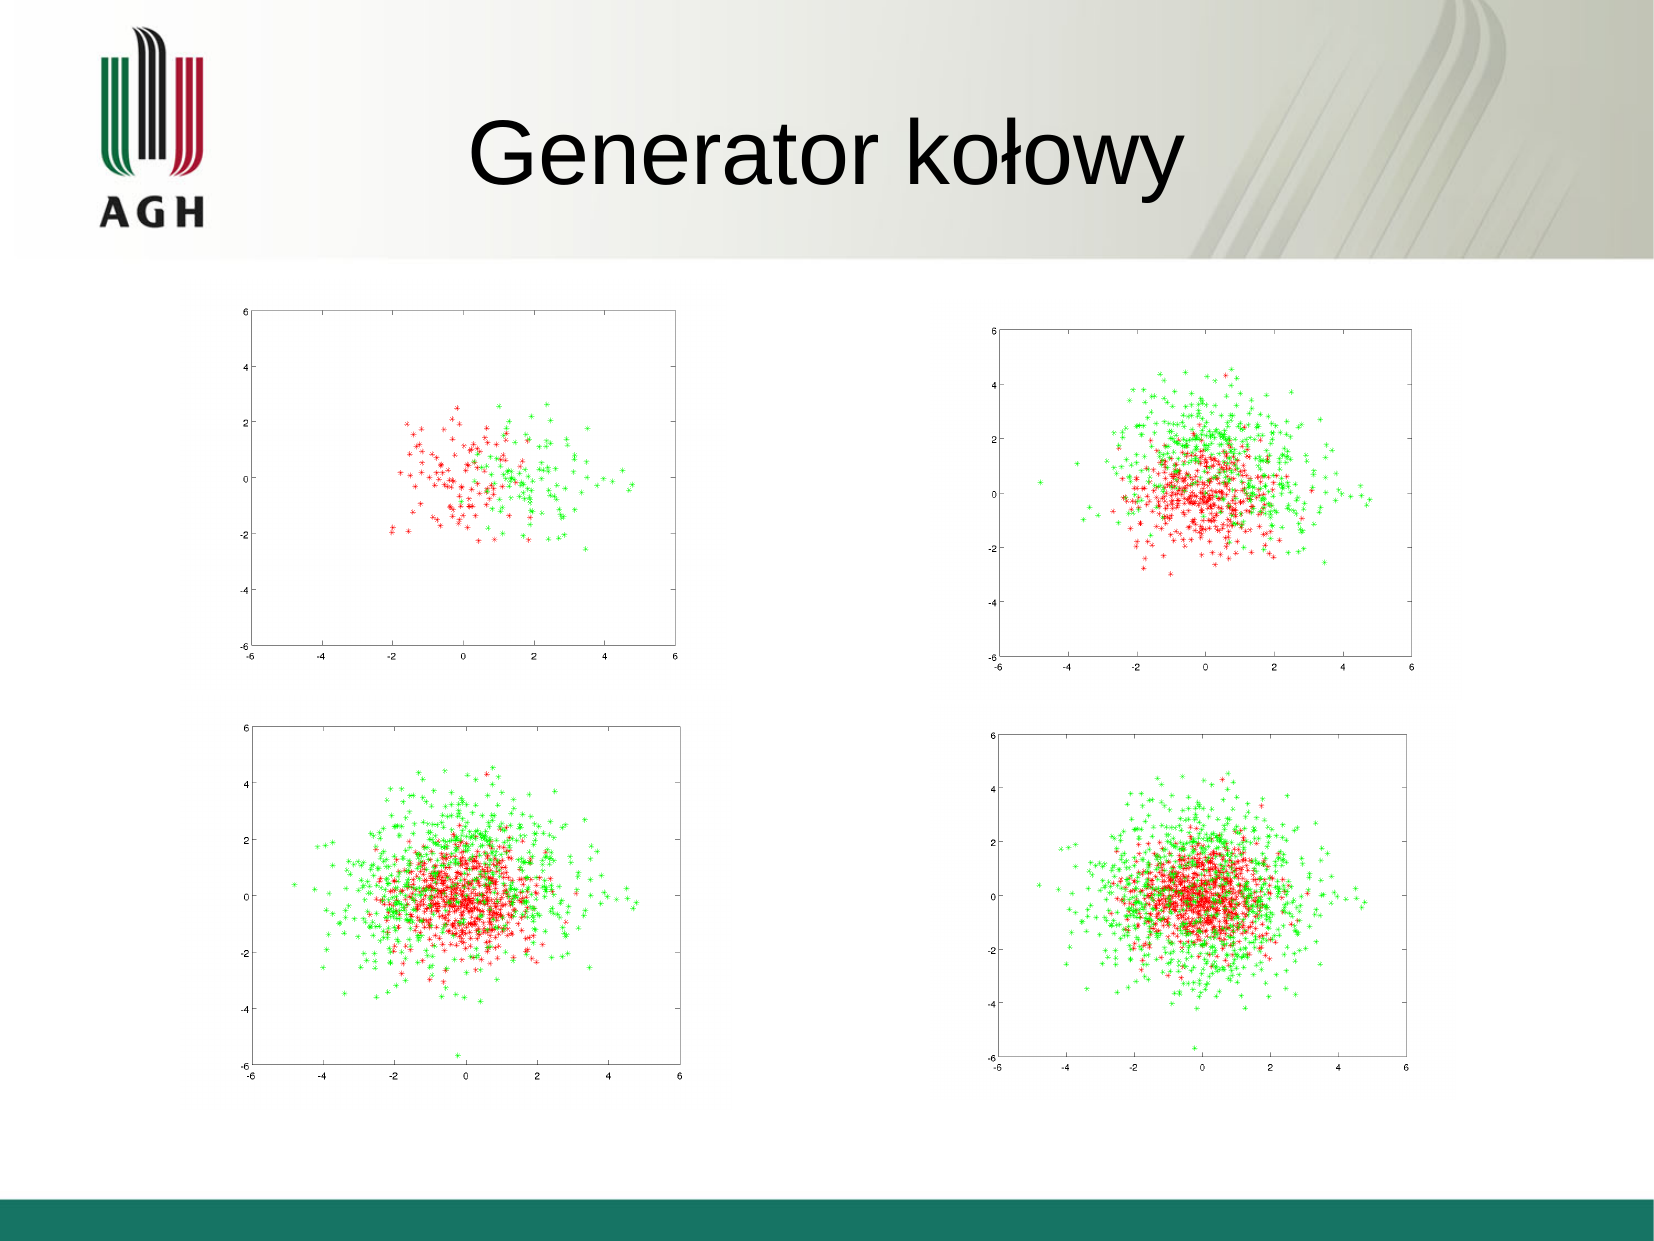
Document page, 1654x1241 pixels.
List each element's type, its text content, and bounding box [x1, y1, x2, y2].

title Generator kołowy [82, 49, 1571, 257]
picture [0, 0, 1654, 1241]
